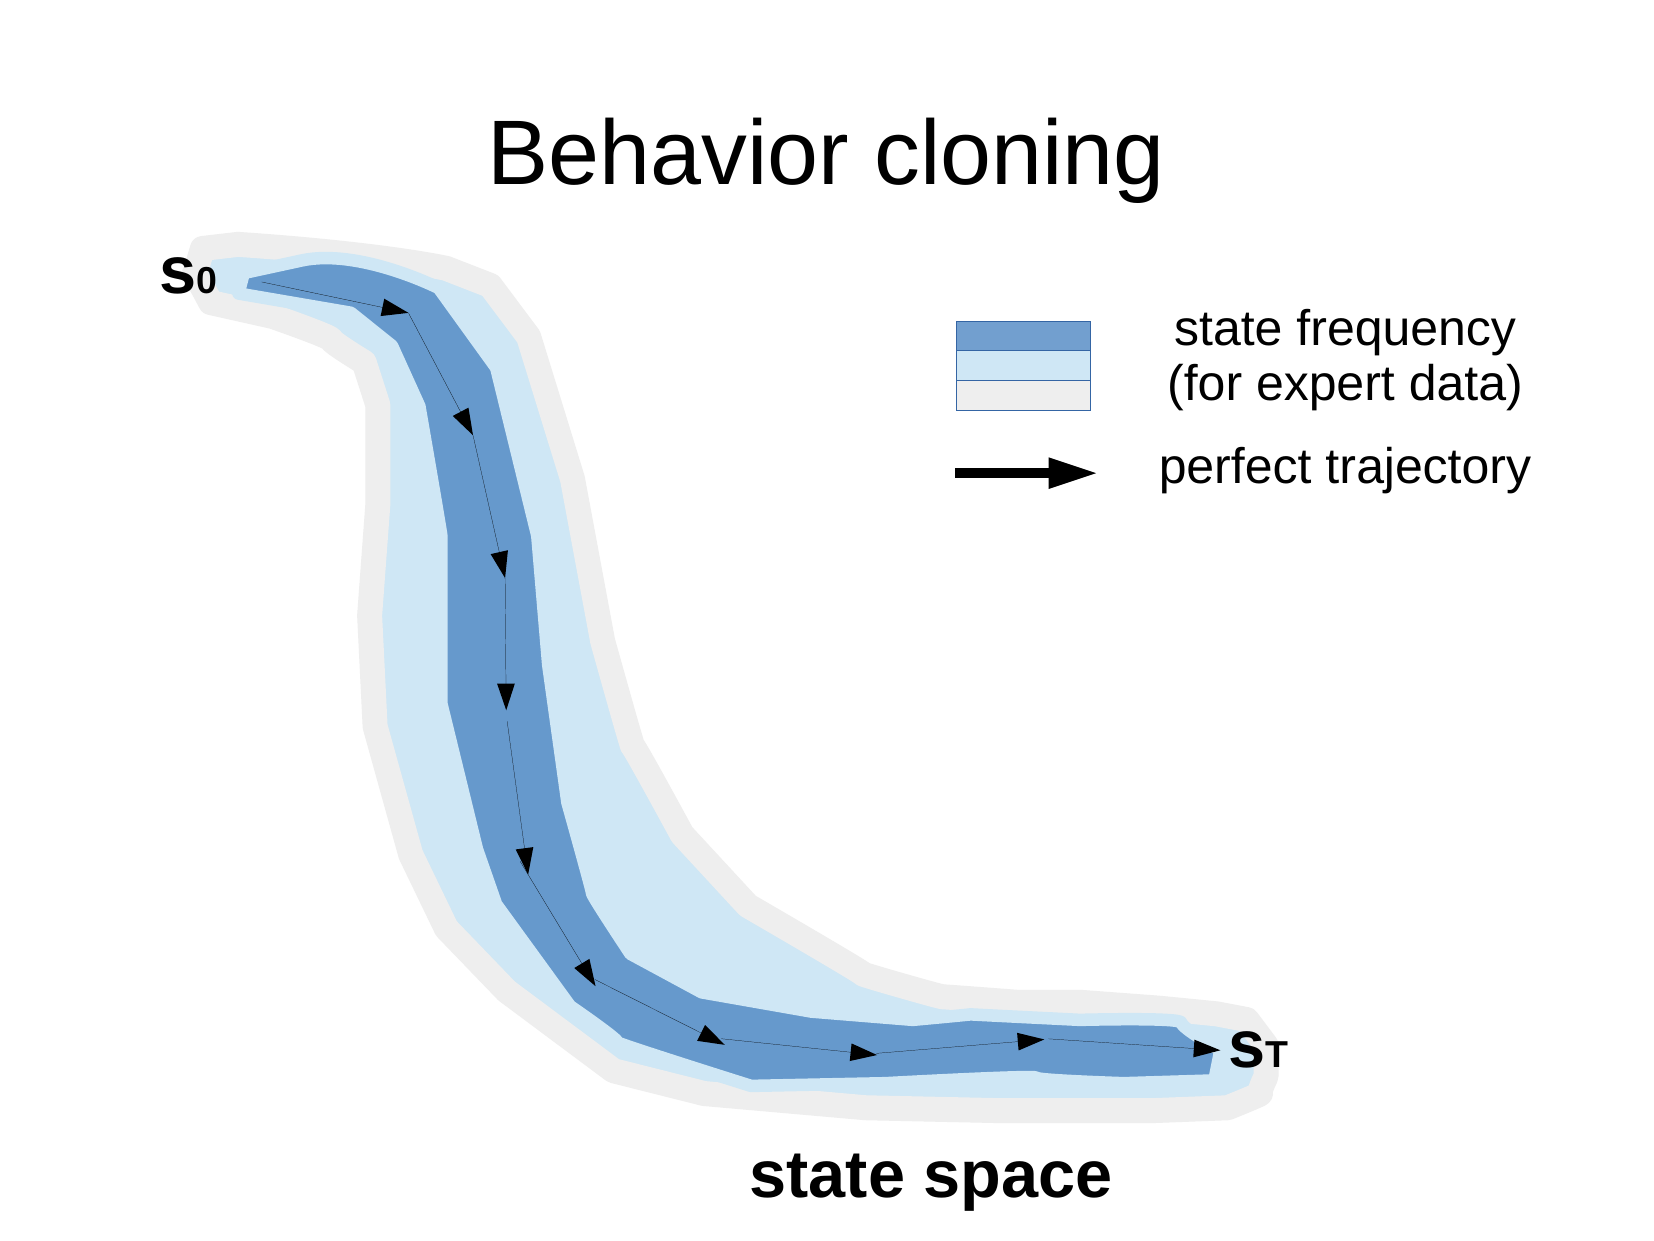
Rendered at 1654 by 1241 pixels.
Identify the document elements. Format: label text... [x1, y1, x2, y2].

text_box perfect trajectory [1117, 410, 1573, 522]
text_box s0 [159, 195, 279, 346]
text_box state space [749, 1024, 1206, 1241]
text_box sT [1228, 969, 1348, 1120]
text_box [956, 321, 1091, 411]
text_box state frequency (for expert data) [1117, 299, 1573, 410]
title Behavior cloning [82, 49, 1571, 257]
text_box [279, 257, 1228, 1109]
